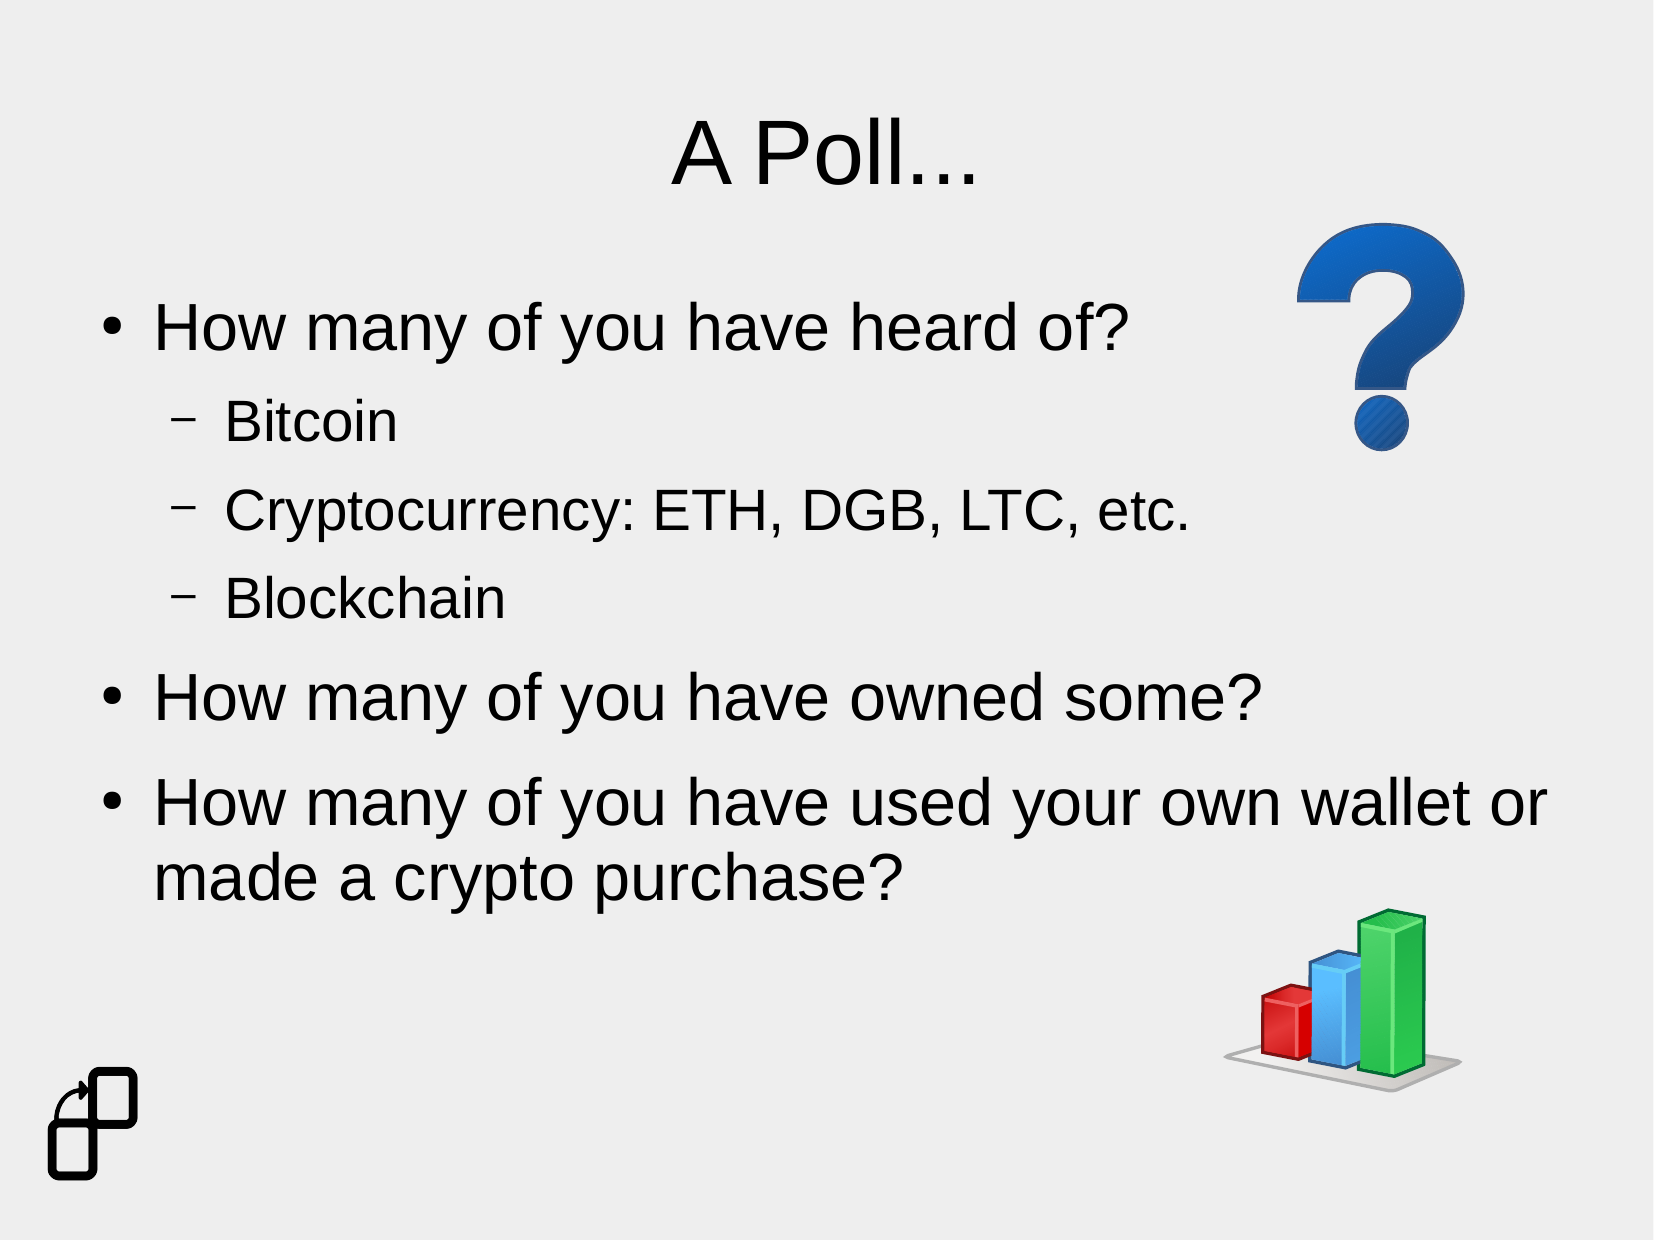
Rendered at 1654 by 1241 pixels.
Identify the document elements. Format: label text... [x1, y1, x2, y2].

title A Poll... [82, 49, 1571, 257]
picture [1215, 885, 1471, 1118]
picture [1230, 180, 1546, 496]
list How many of you have heard of? Bitcoin Cryptocurrency: ETH, DGB, LTC, etc. Blockchain How many of you have owned some? How many of you have used your own wallet or made a crypto purchase? [82, 290, 1571, 1010]
picture [30, 1062, 153, 1186]
